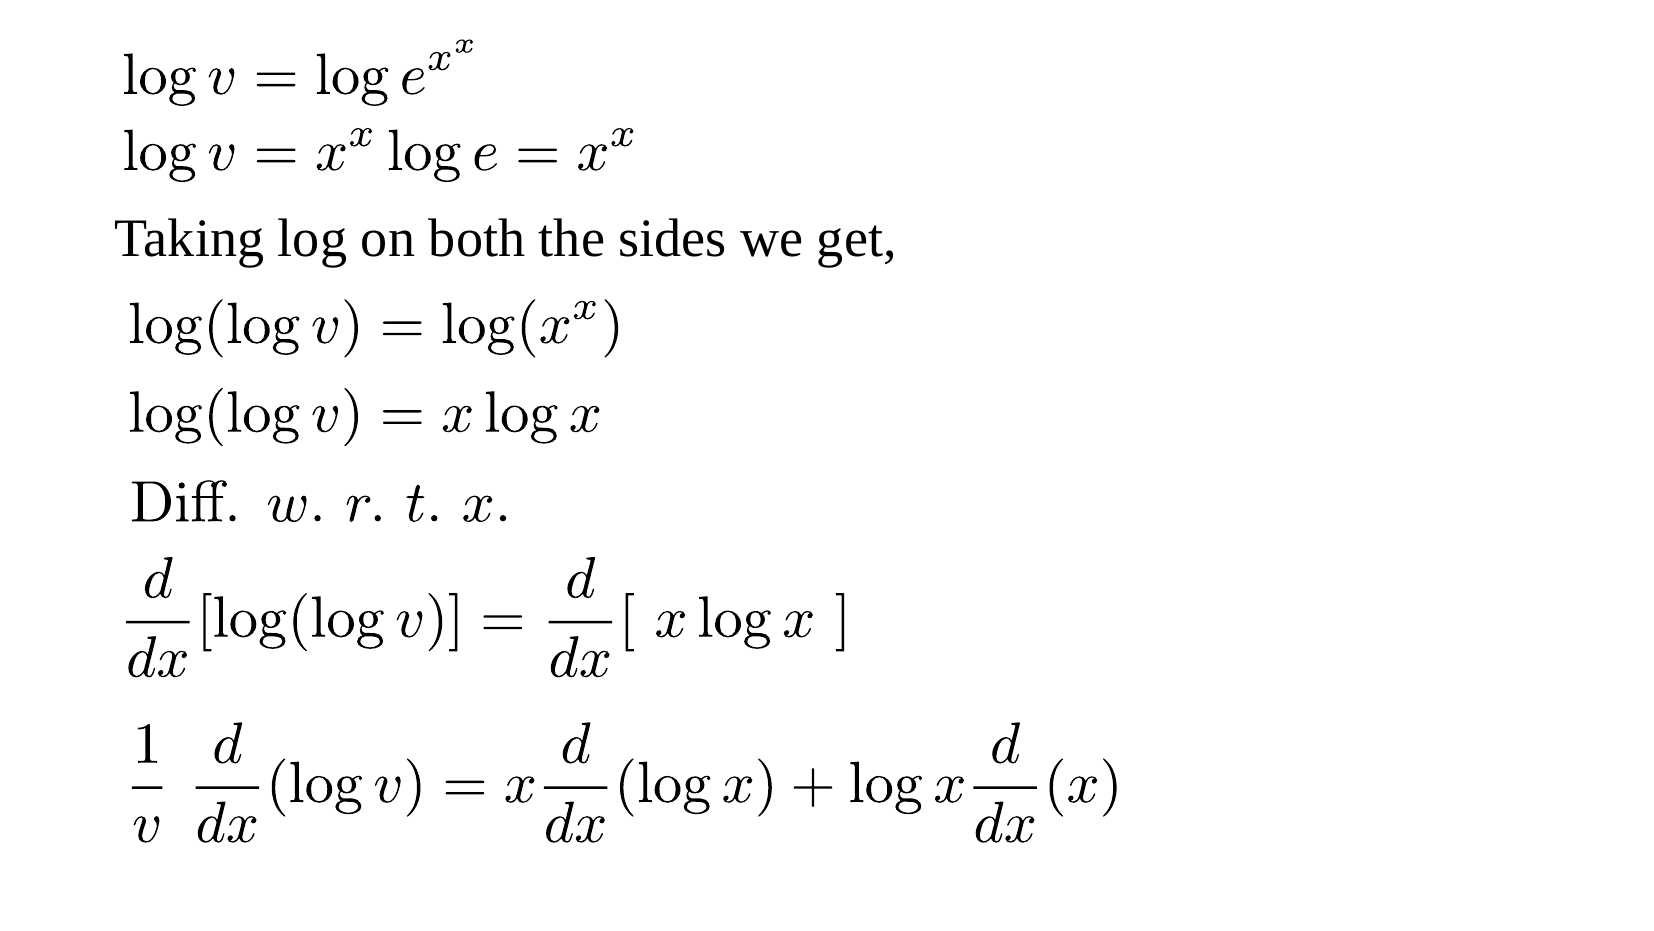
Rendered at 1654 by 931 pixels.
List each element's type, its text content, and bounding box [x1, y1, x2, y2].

title Taking log on both the sides we get, [47, 37, 1607, 914]
text_box [124, 127, 634, 183]
text_box [126, 557, 845, 678]
text_box [124, 39, 473, 106]
text_box [130, 387, 600, 447]
text_box [131, 480, 507, 523]
text_box [131, 722, 1117, 843]
text_box [130, 299, 619, 358]
